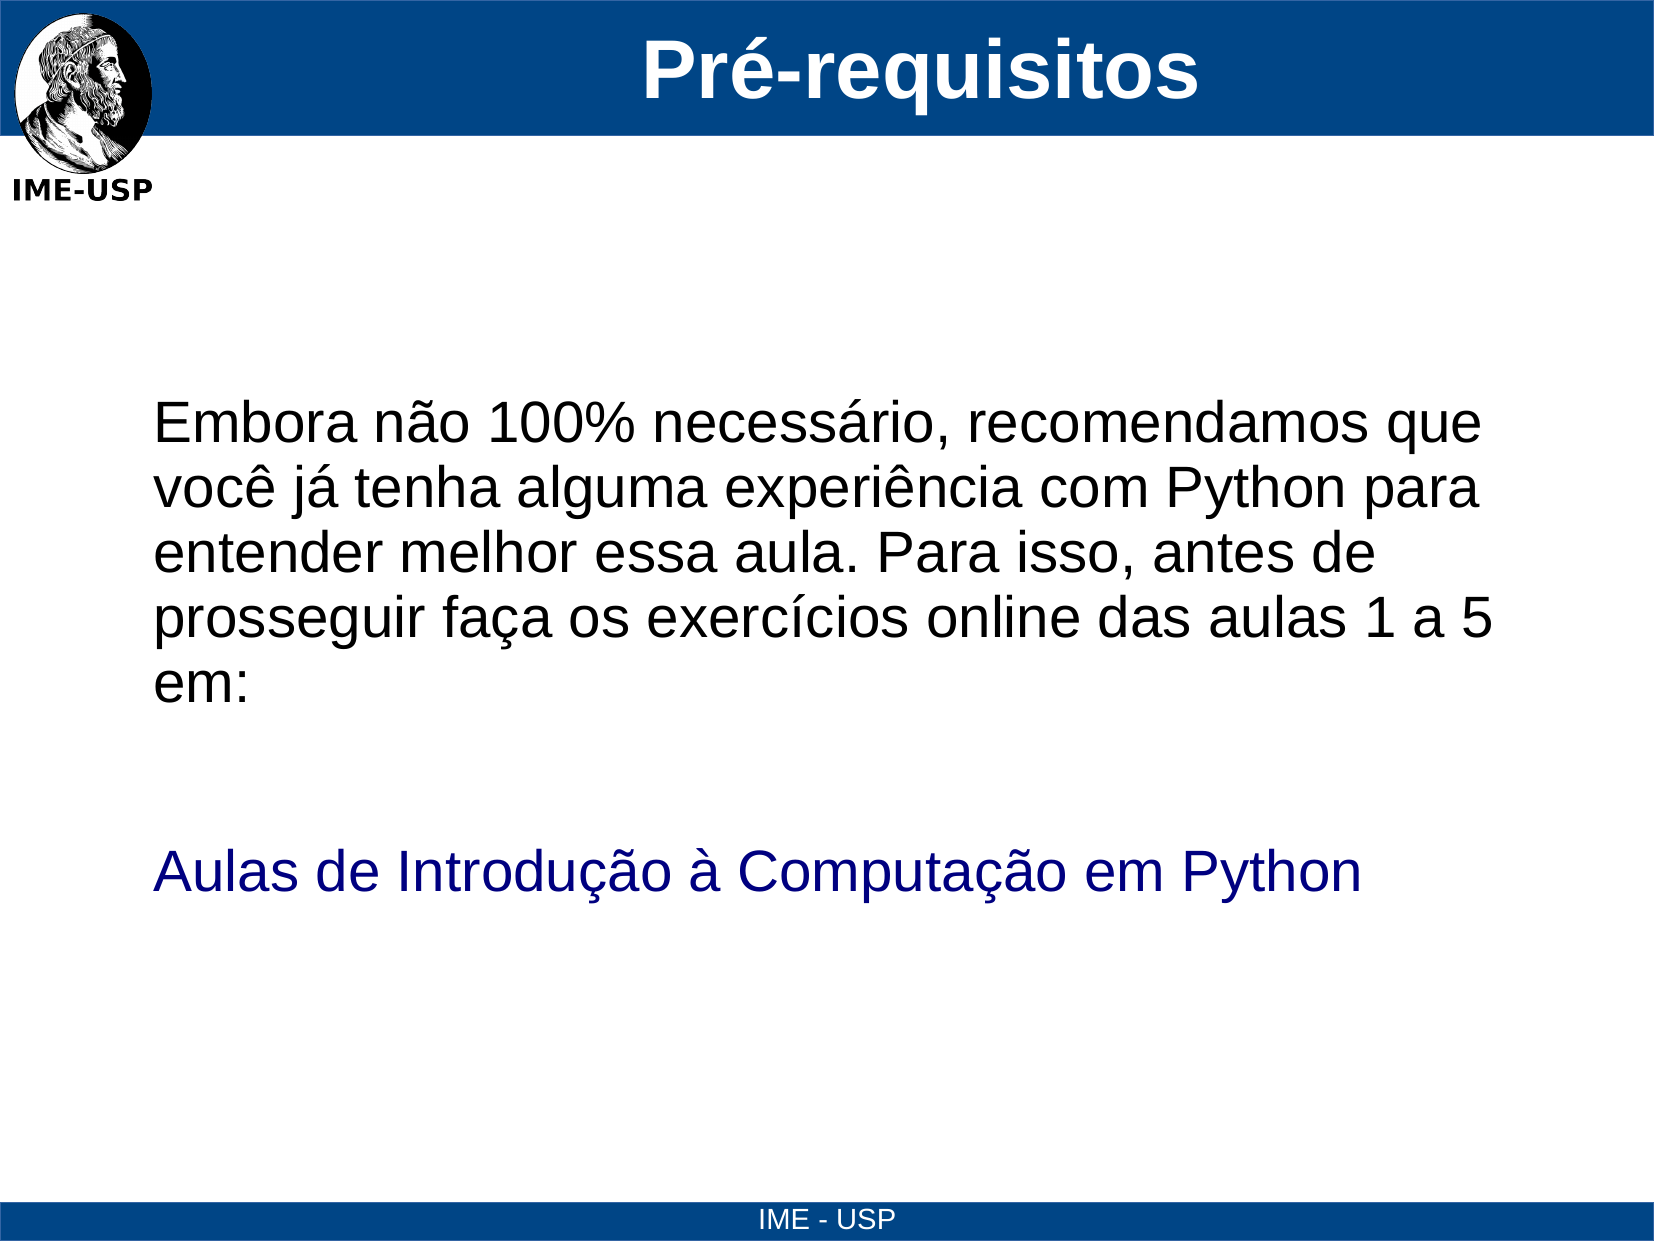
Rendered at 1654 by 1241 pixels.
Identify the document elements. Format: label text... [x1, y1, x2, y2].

picture [14, 13, 152, 201]
list Embora não 100% necessário, recomendamos que você já tenha alguma experiência com Python para entender melhor essa aula. Para isso, antes de prosseguir faça os exercícios online das aulas 1 a 5 em: Aulas de Introdução à Computação em Python [82, 200, 1571, 1158]
title Pré-requisitos [188, 5, 1654, 135]
